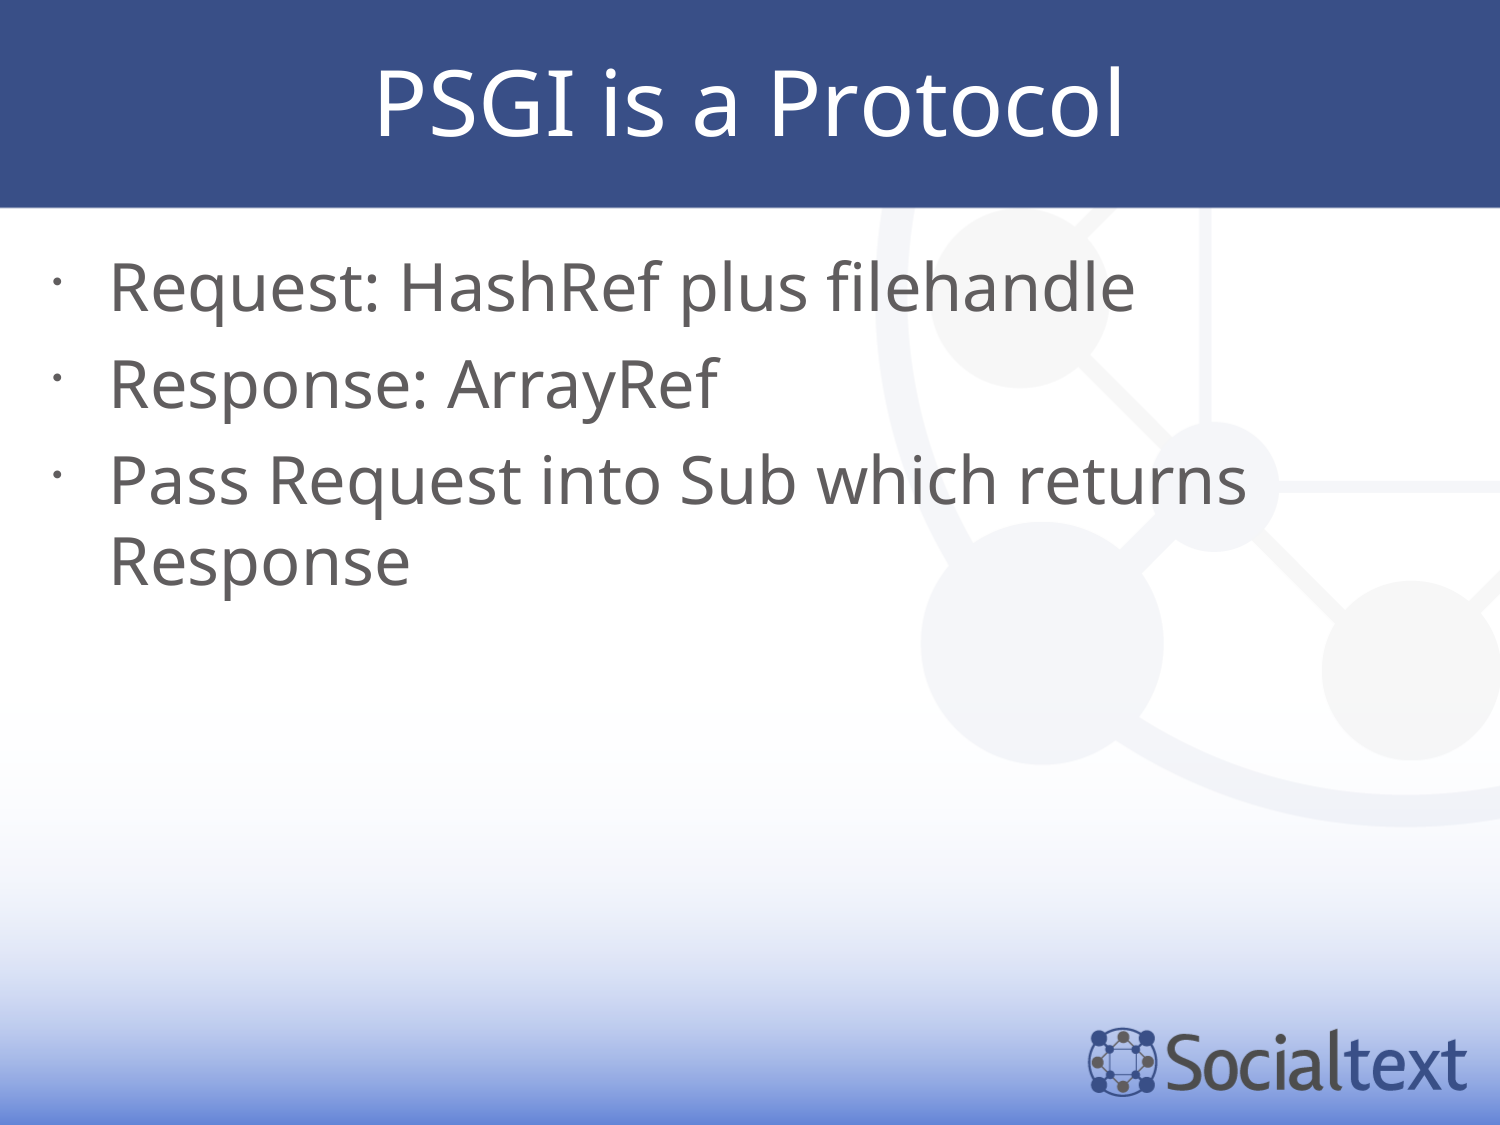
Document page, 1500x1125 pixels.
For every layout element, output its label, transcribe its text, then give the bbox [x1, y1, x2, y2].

list Request: HashRef plus filehandle Response: ArrayRef Pass Request into Sub which returns Response [37, 237, 1463, 989]
picture [0, 0, 1500, 1125]
title PSGI is a Protocol [12, 0, 1488, 214]
